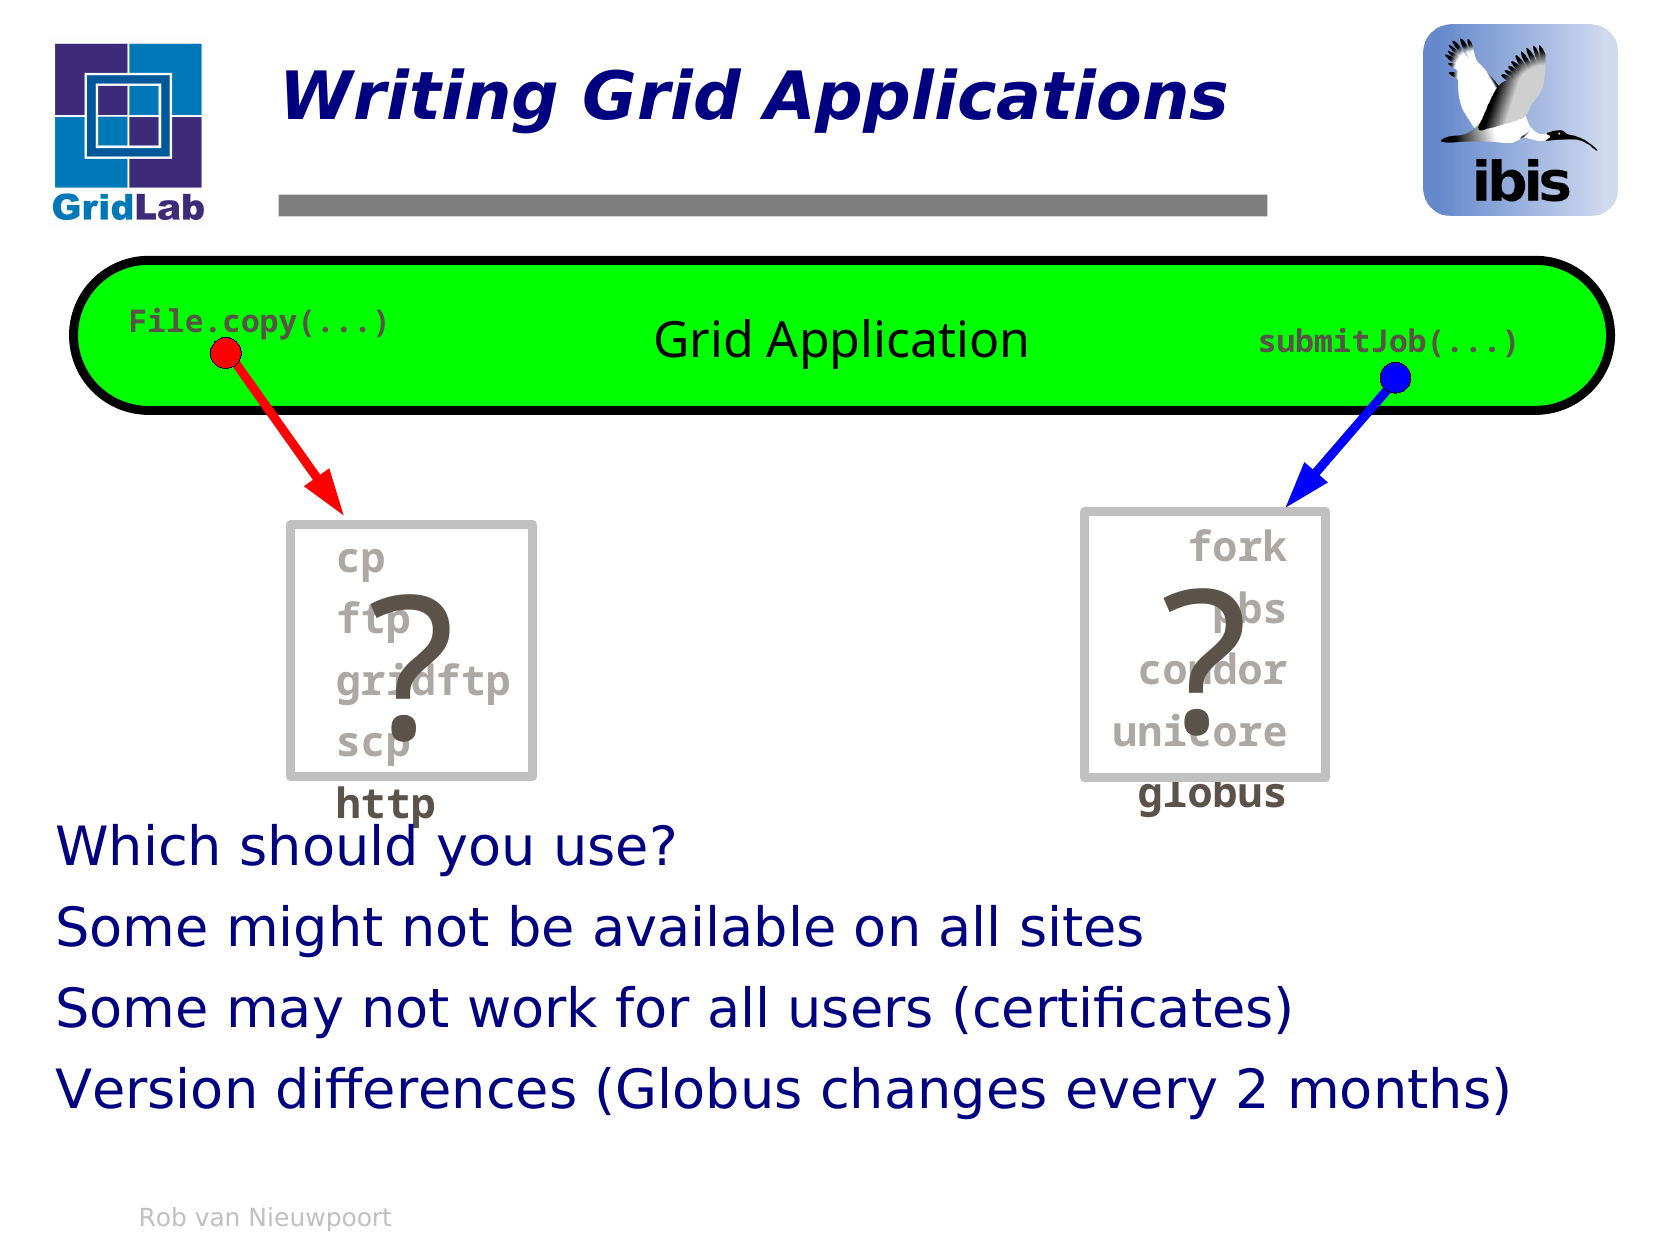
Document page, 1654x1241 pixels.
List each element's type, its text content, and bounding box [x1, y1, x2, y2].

text_box [1380, 362, 1411, 394]
text_box Grid Application [73, 260, 1611, 411]
text_box File.copy(...) [128, 295, 392, 332]
text_box submitJob(...) [1257, 315, 1521, 352]
picture [45, 34, 211, 230]
list Which should you use? Some might not be available on all sites Some may not work for all users (certificates) Version differences (Globus changes every 2 months) [55, 811, 1599, 1125]
text_box ? [290, 524, 533, 777]
picture [1423, 24, 1618, 216]
text_box fork pbs condor unicore globus [1112, 778, 1288, 808]
title Writing Grid Applications [279, 0, 1257, 187]
text_box [210, 337, 242, 369]
text_box ? [1084, 511, 1326, 778]
text_box cp ftp gridftp scp http [335, 777, 511, 811]
